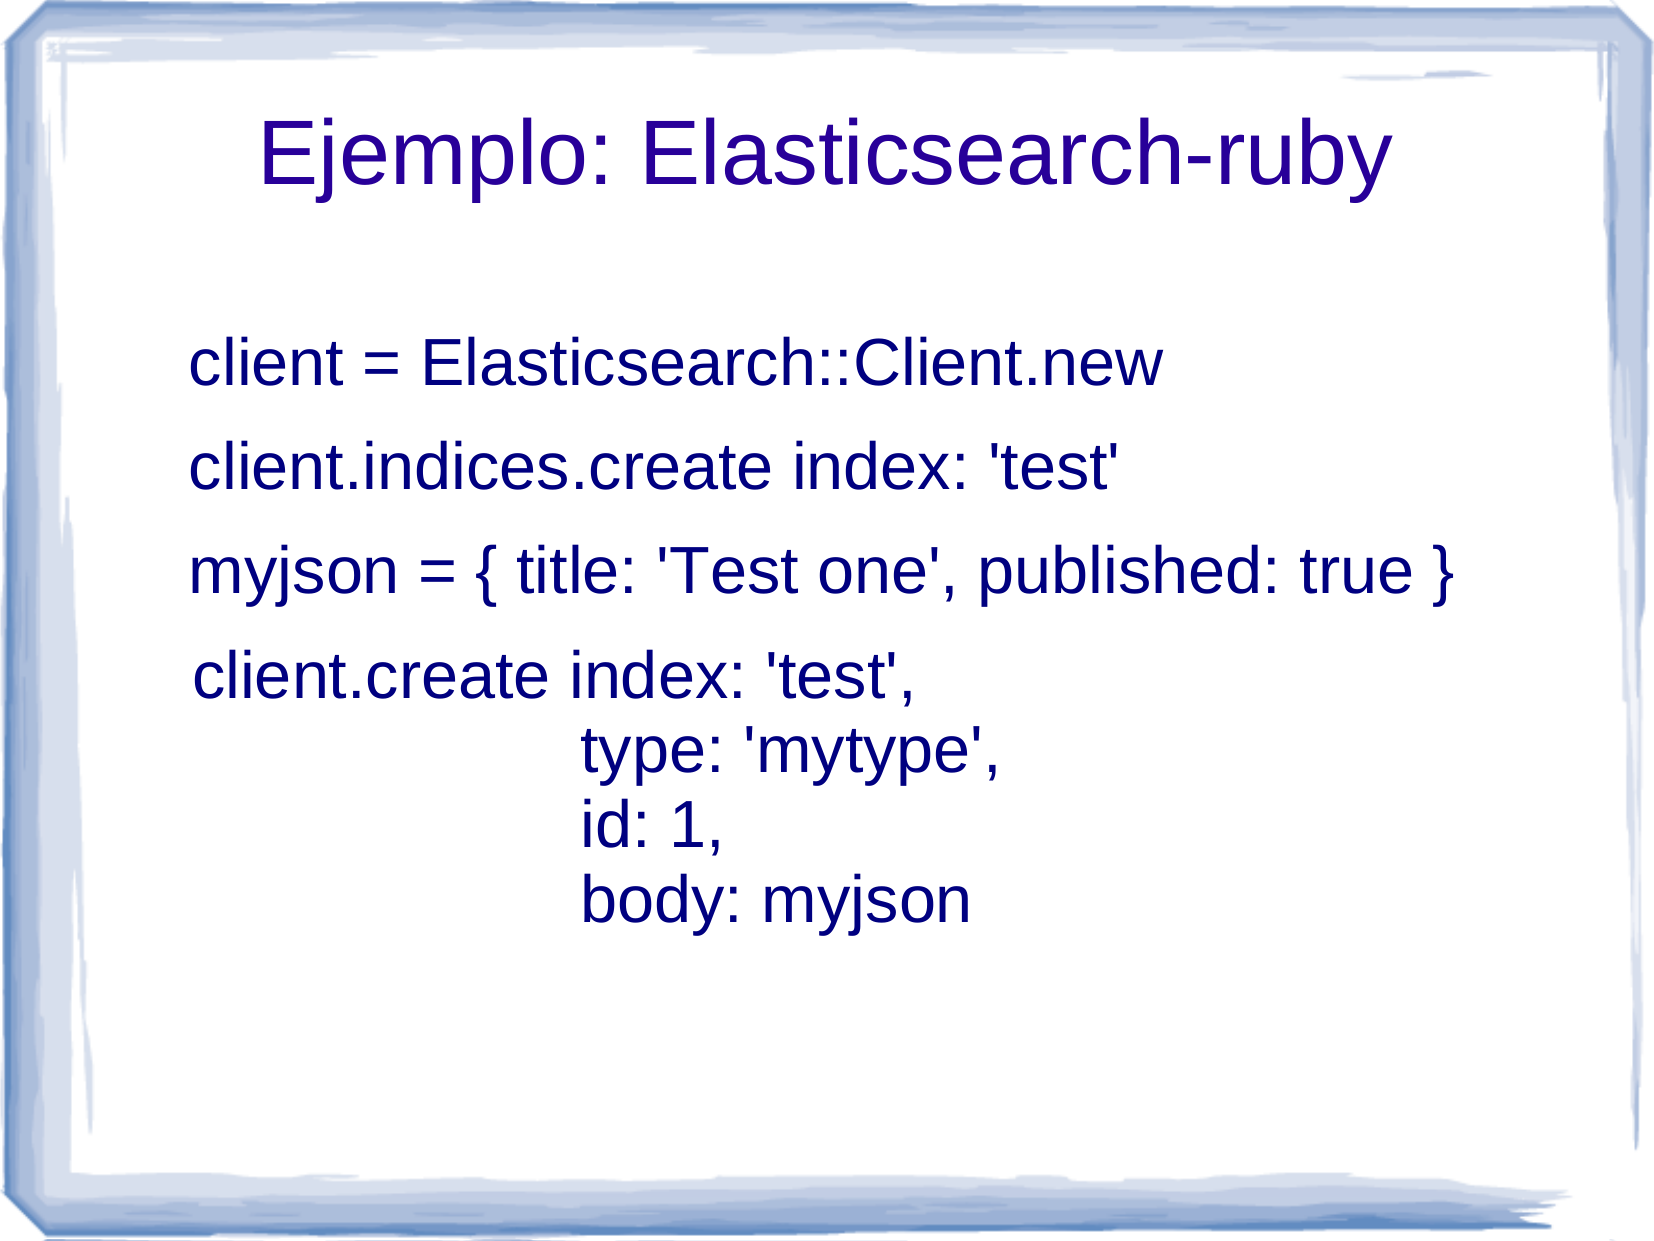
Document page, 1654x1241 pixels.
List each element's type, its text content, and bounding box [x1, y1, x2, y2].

list client = Elasticsearch::Client.new client.indices.create index: 'test' myjson = { title: 'Test one', published: true } client.create index: 'test', type: 'mytype', id: 1, body: myjson [118, 324, 1571, 1045]
title Ejemplo: Elasticsearch-ruby [82, 49, 1571, 257]
picture [0, 0, 1654, 1241]
